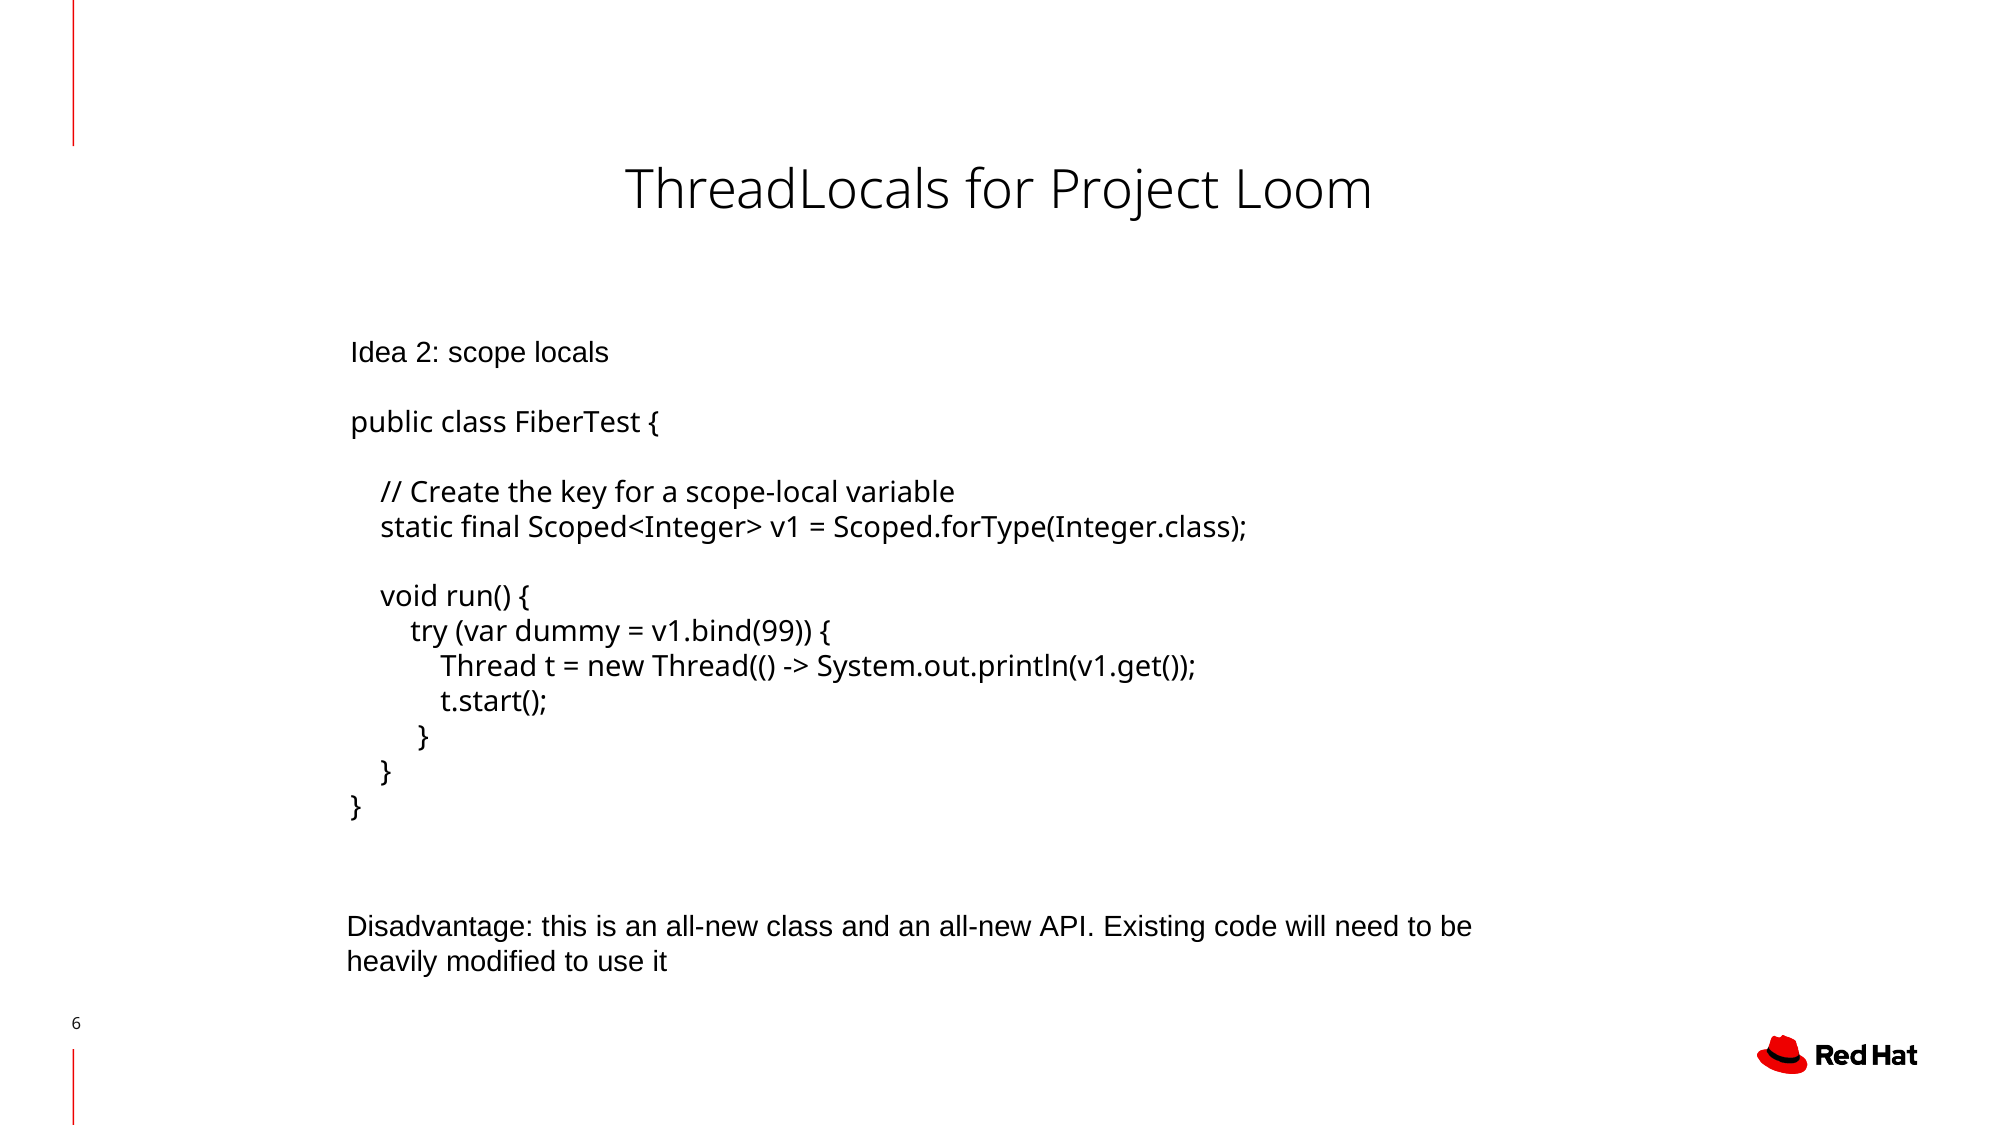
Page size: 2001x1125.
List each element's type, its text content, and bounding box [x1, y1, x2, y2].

picture [1757, 1035, 1918, 1074]
title ThreadLocals for Project Loom [288, 154, 1714, 314]
text_box Idea 2: scope locals public class FiberTest { // Create the key for a scope-local variable static final Scoped<Integer> v1 = Scoped.forType(Integer.class); void run() { try (var dummy = v1.bind(99)) { Thread t = new Thread(() -> System.out.println(v1.get()); t.start(); } } } [335, 325, 1721, 830]
text_box Disadvantage: this is an all-new class and an all-new API. Existing code will need to be heavily modified to use it [296, 899, 1583, 1085]
